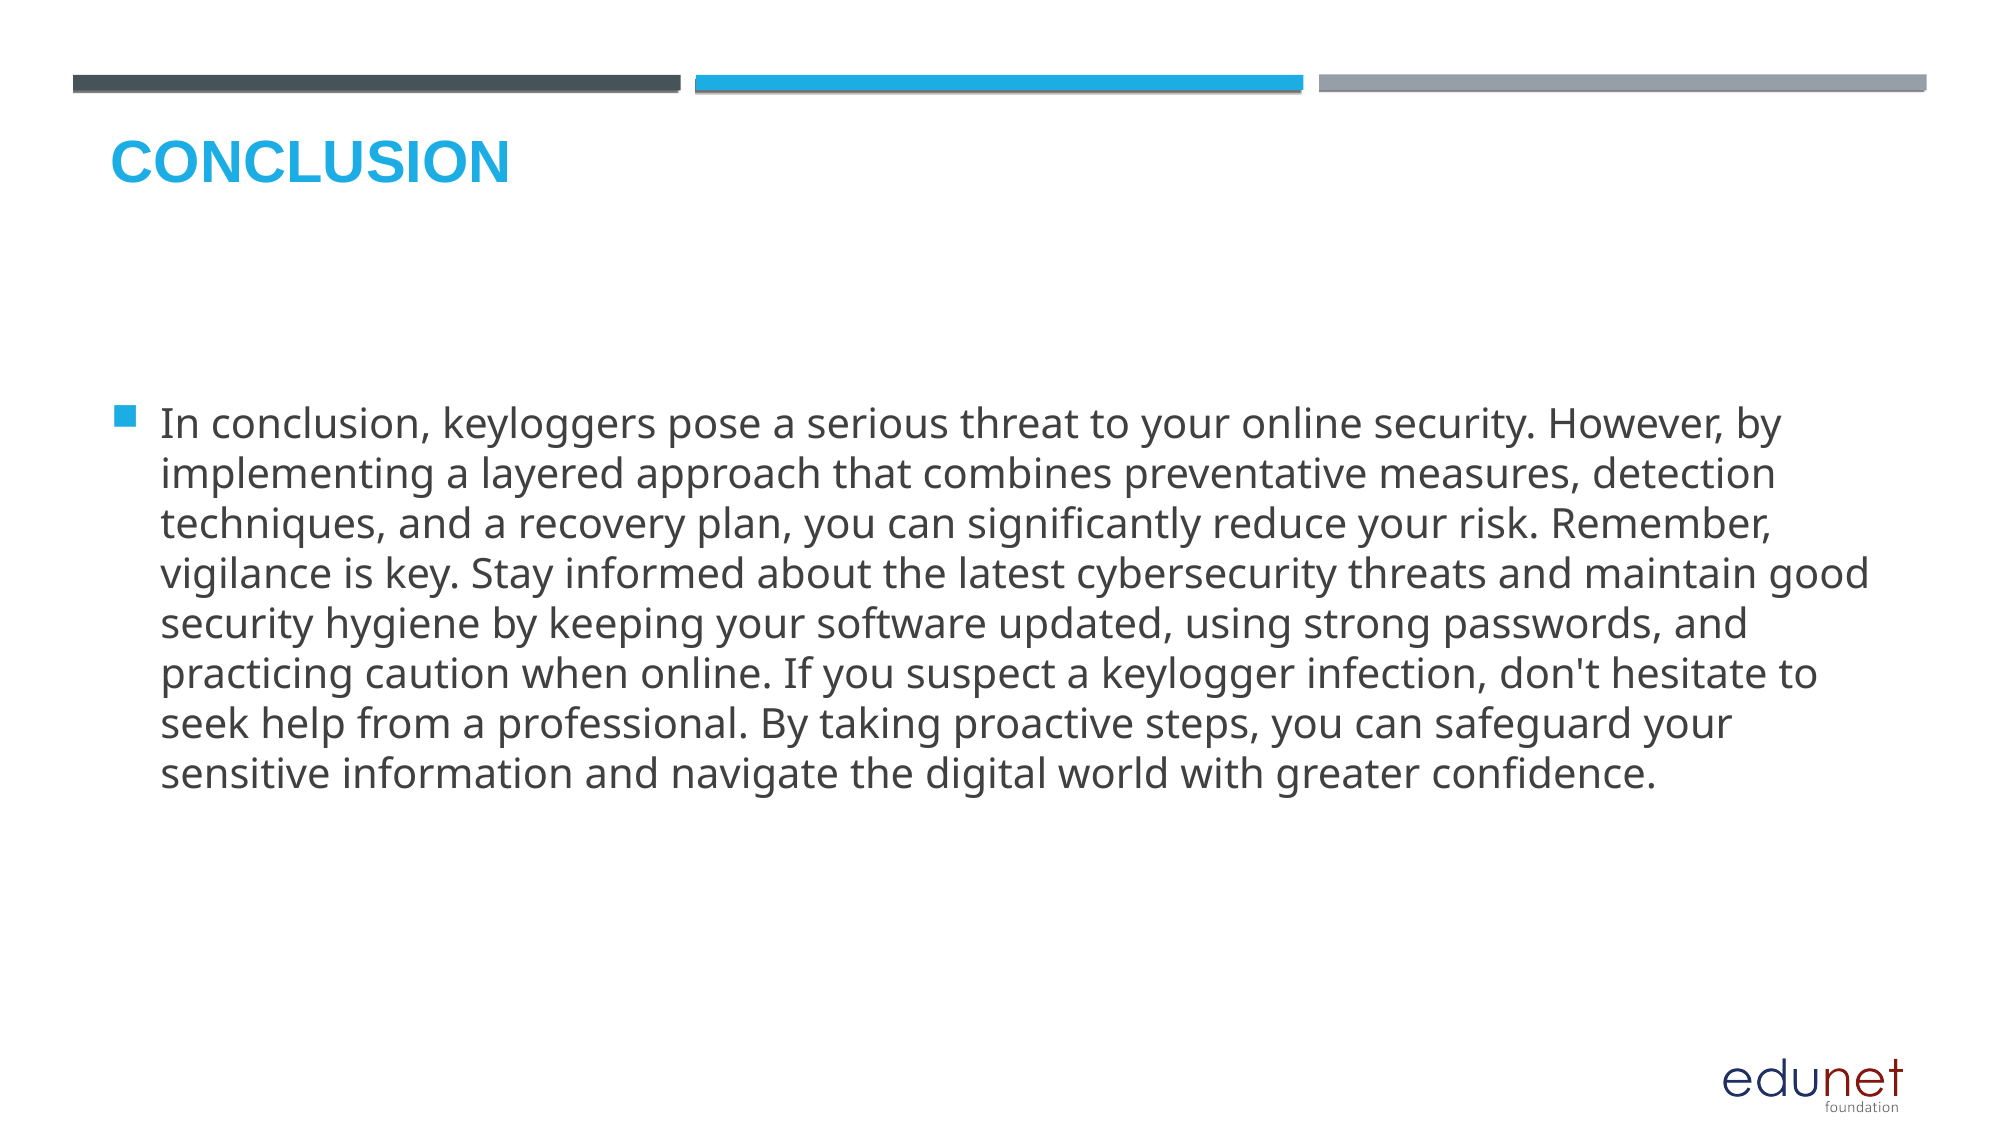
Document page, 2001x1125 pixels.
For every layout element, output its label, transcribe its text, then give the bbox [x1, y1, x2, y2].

title Conclusion [95, 115, 1905, 203]
list In conclusion, keyloggers pose a serious threat to your online security. However, by implementing a layered approach that combines preventative measures, detection techniques, and a recovery plan, you can significantly reduce your risk. Remember, vigilance is key. Stay informed about the latest cybersecurity threats and maintain good security hygiene by keeping your software updated, using strong passwords, and practicing caution when online. If you suspect a keylogger infection, don't hesitate to seek help from a professional. By taking proactive steps, you can safeguard your sensitive information and navigate the digital world with greater confidence. [95, 213, 1905, 981]
picture [1719, 1056, 1905, 1116]
